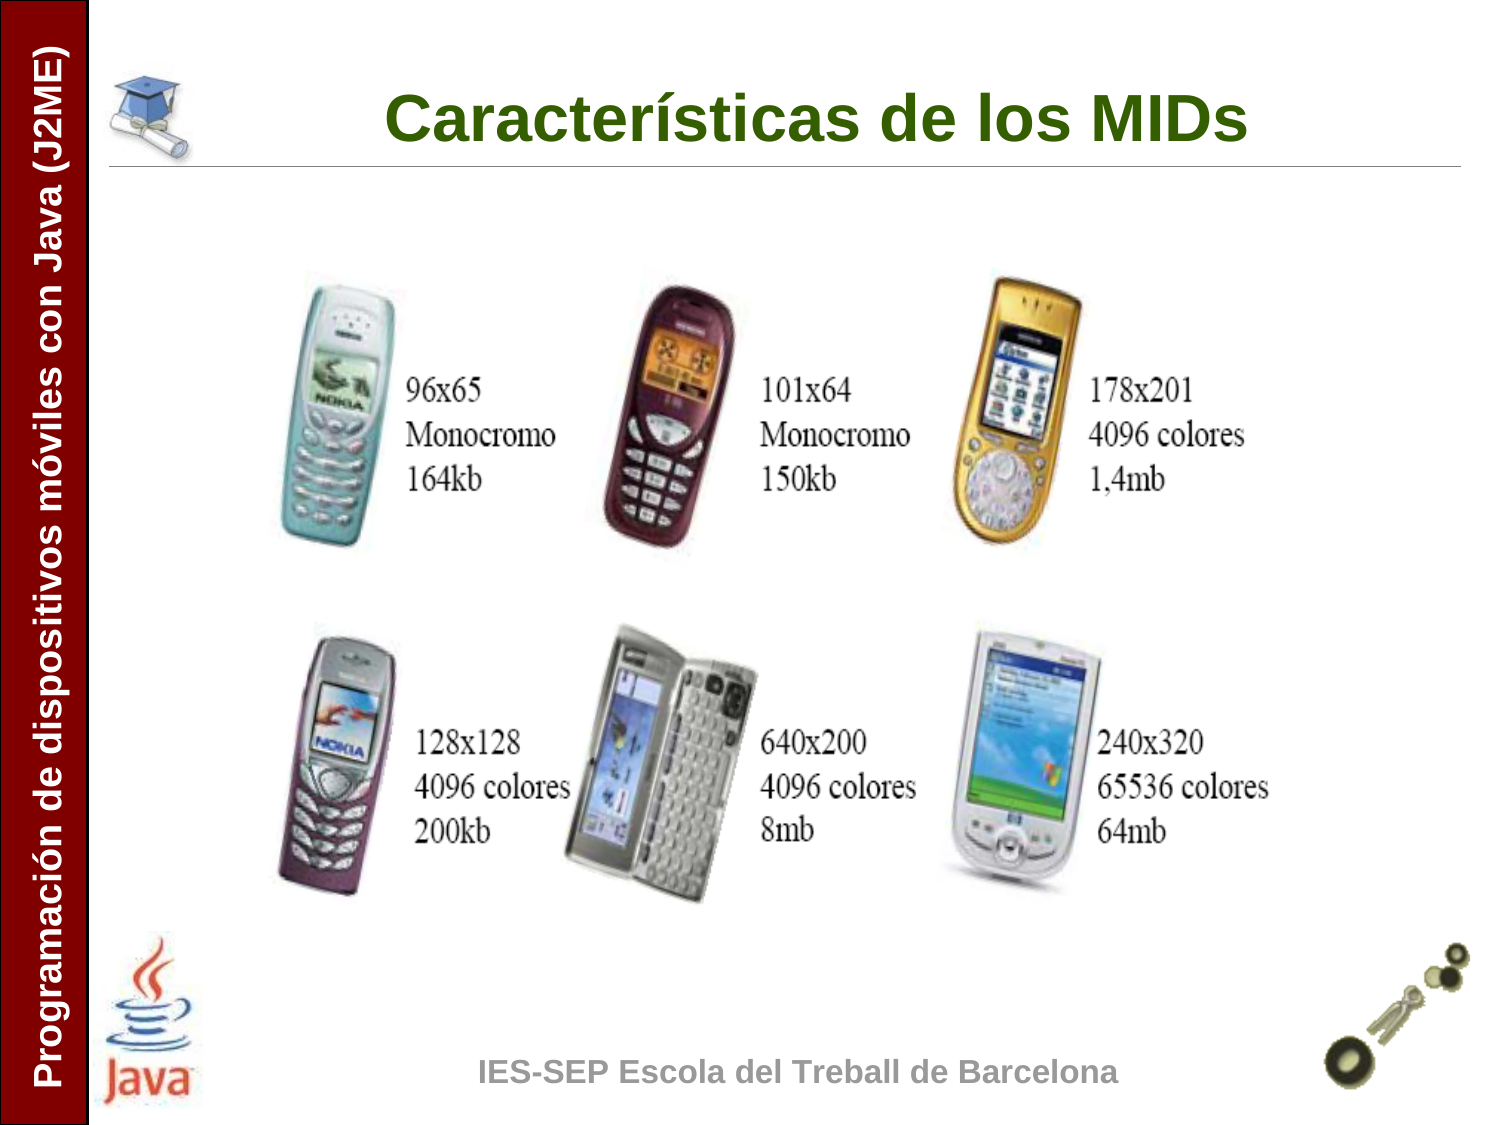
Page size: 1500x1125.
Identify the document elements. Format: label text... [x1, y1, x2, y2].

picture [1322, 939, 1471, 1094]
picture [266, 251, 1294, 908]
title Características de los MIDs [211, 75, 1424, 163]
picture [93, 931, 204, 1109]
picture [93, 61, 206, 174]
